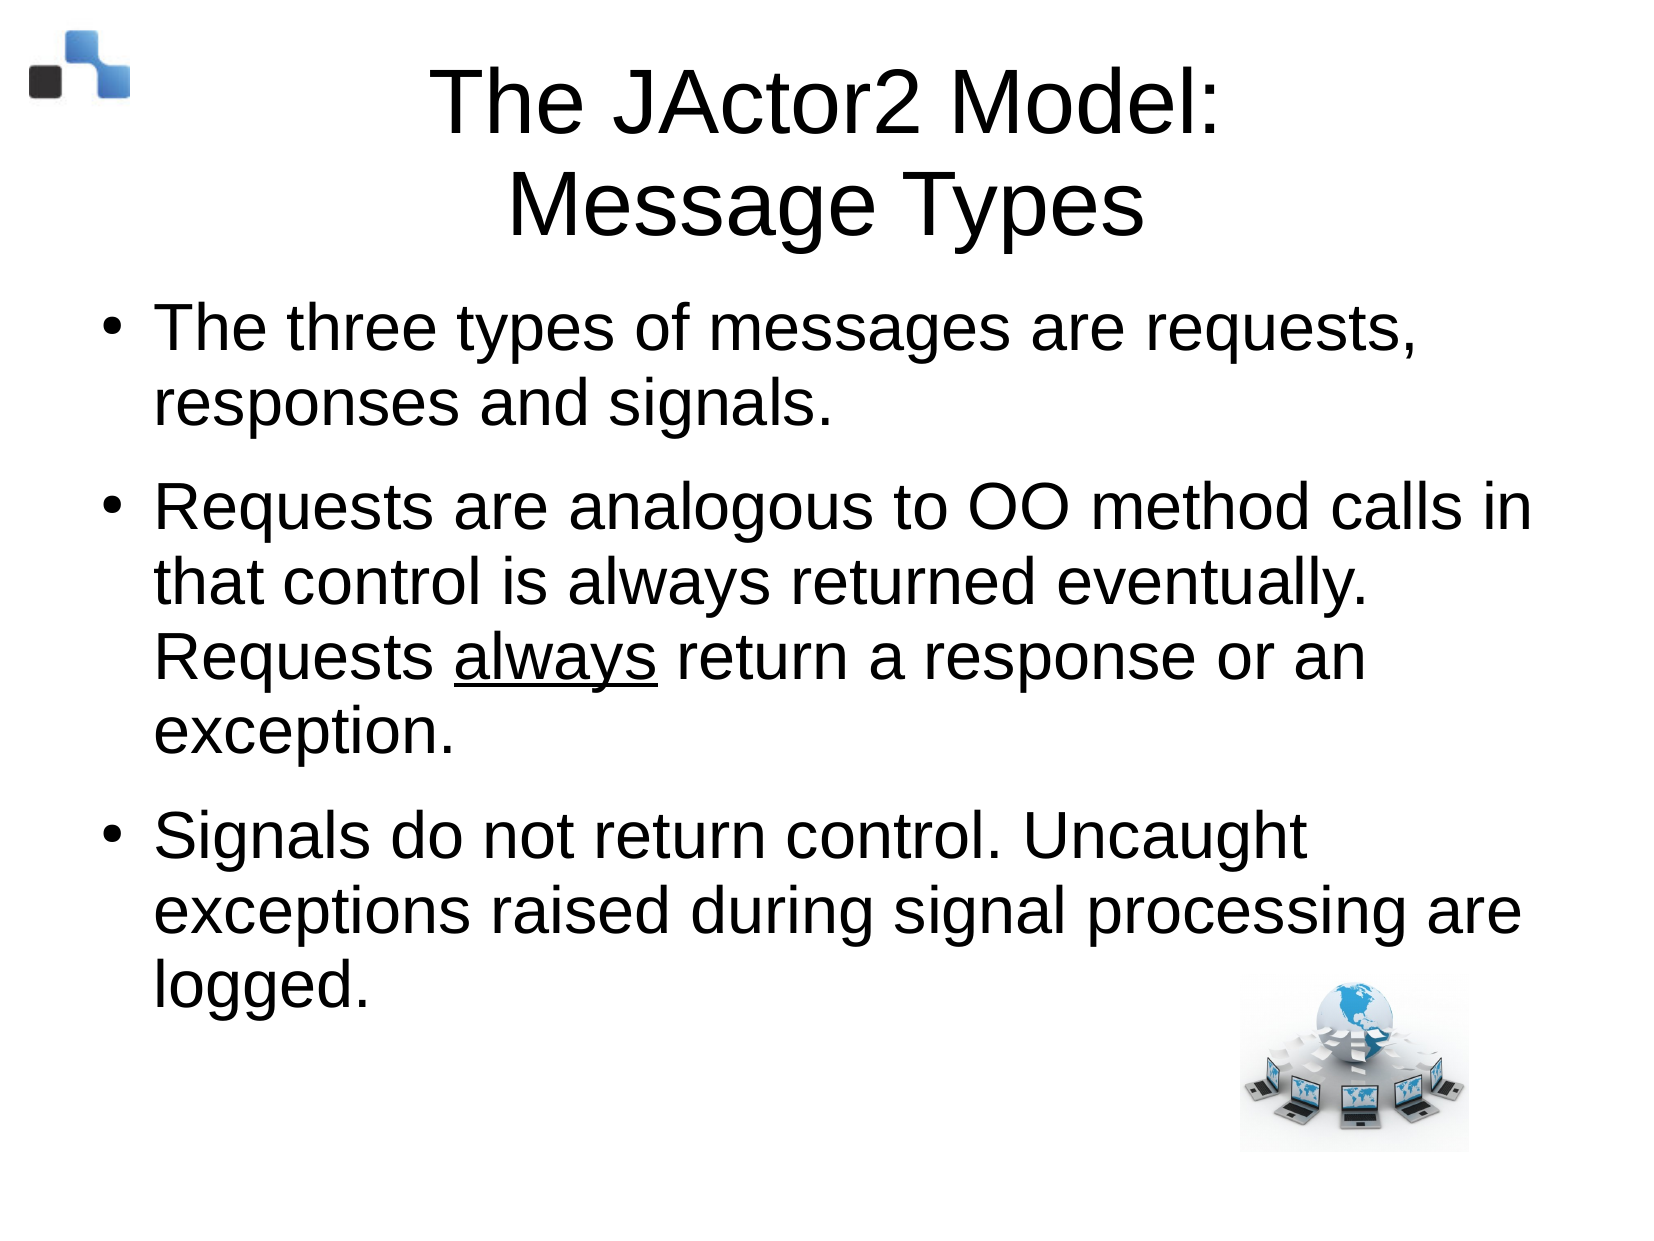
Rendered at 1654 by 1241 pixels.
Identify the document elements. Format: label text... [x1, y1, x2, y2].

list The three types of messages are requests, responses and signals. Requests are analogous to OO method calls in that control is always returned eventually. Requests always return a response or an exception. Signals do not return control. Uncaught exceptions raised during signal processing are logged. [82, 290, 1571, 1172]
title The JActor2 Model: Message Types [82, 49, 1571, 257]
picture [1240, 974, 1469, 1152]
picture [29, 18, 130, 119]
